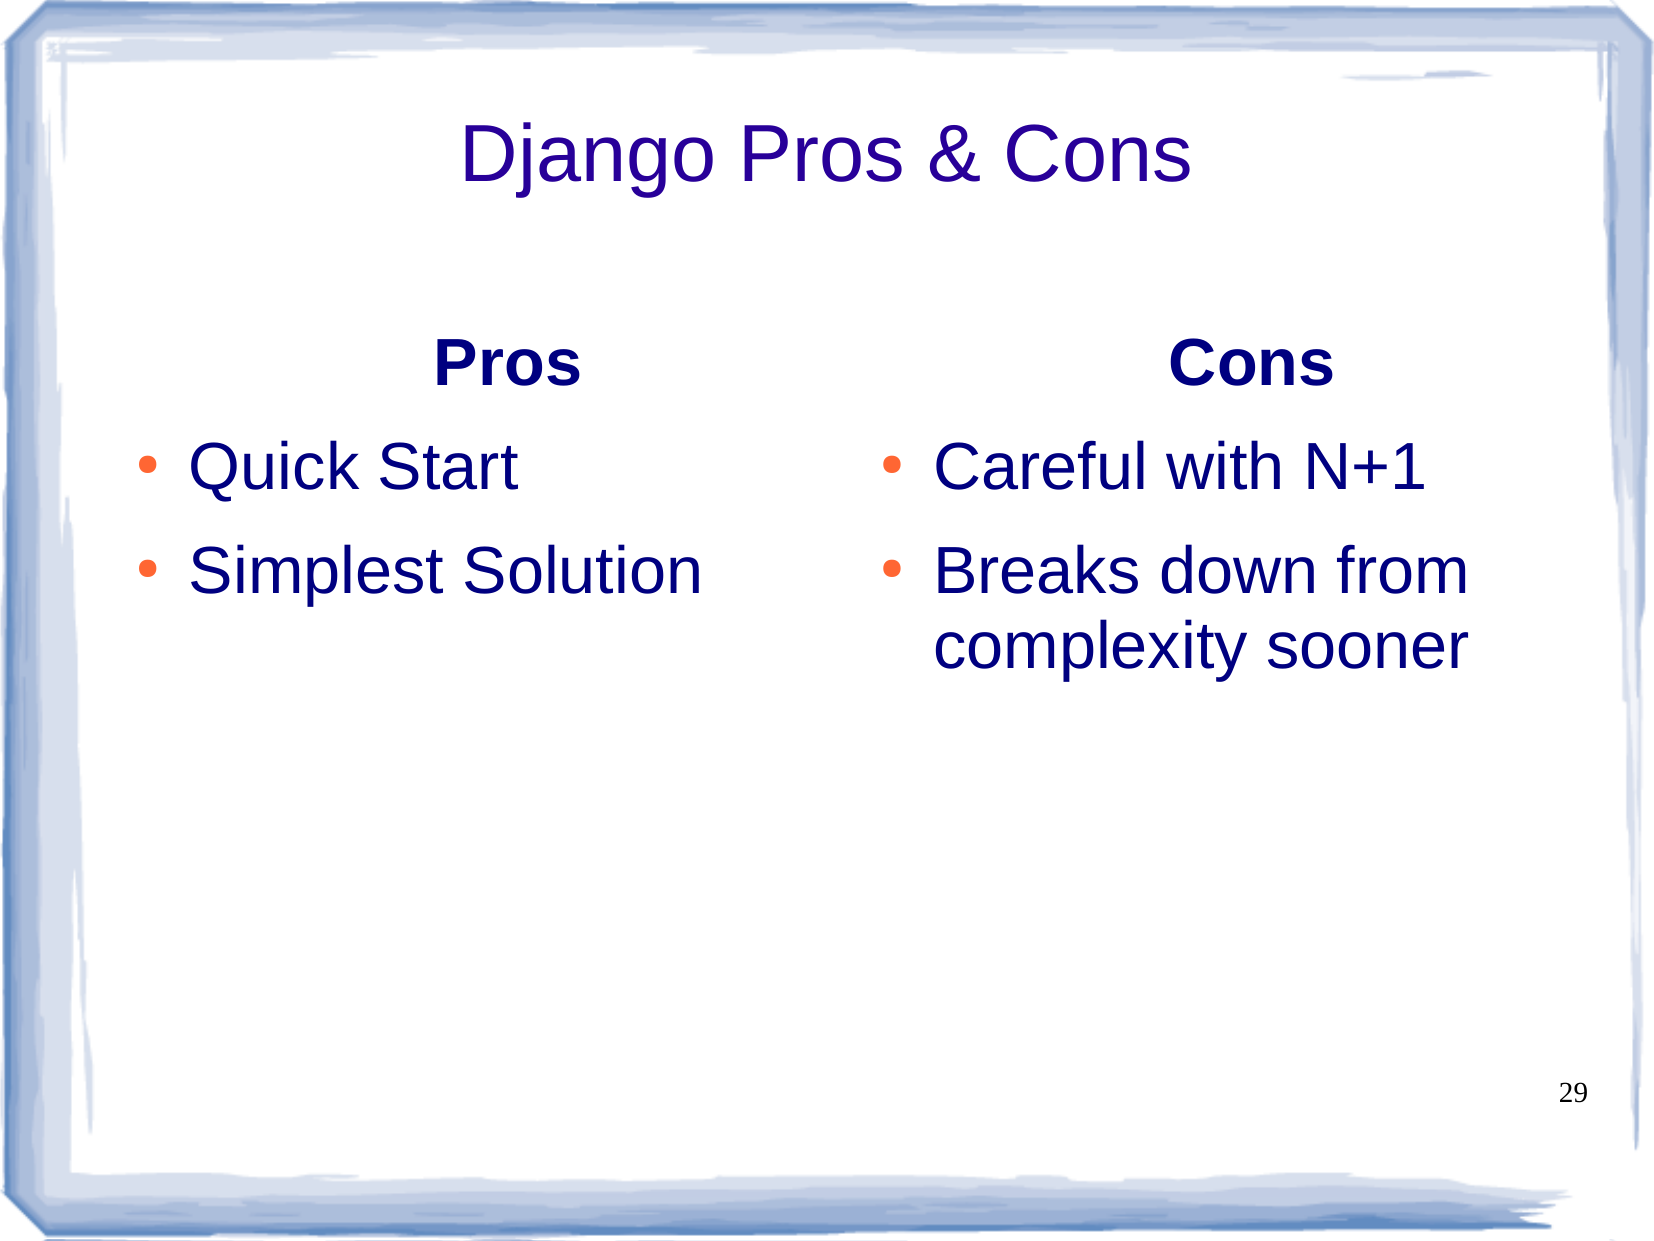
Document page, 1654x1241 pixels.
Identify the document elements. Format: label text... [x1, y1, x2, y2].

list Cons Careful with N+1 Breaks down from complexity sooner [862, 324, 1572, 1045]
list Pros Quick Start Simplest Solution [118, 324, 827, 1045]
picture [0, 0, 1654, 1241]
title Django Pros & Cons [82, 49, 1571, 257]
